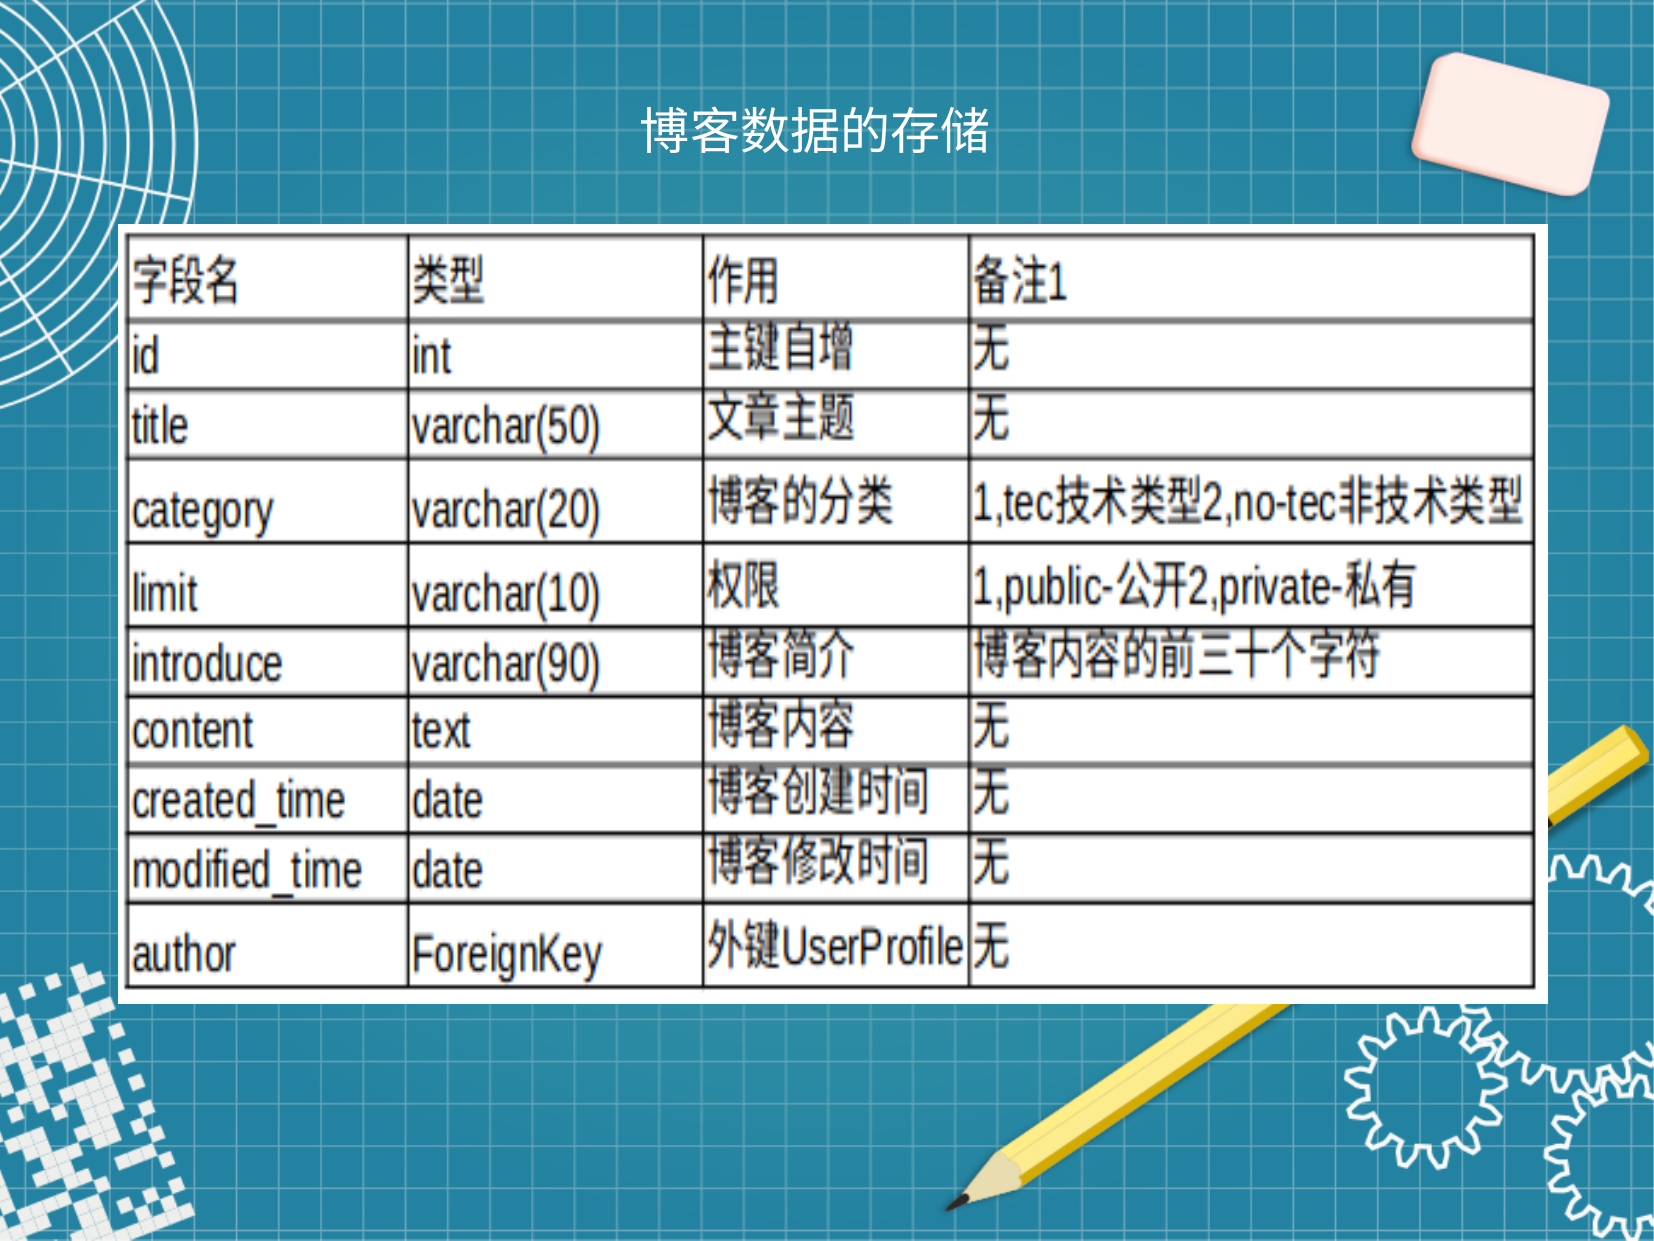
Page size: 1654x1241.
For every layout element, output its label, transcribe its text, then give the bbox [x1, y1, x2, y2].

title 博客数据的存储 [11, 91, 1619, 166]
picture [0, 0, 1654, 1241]
